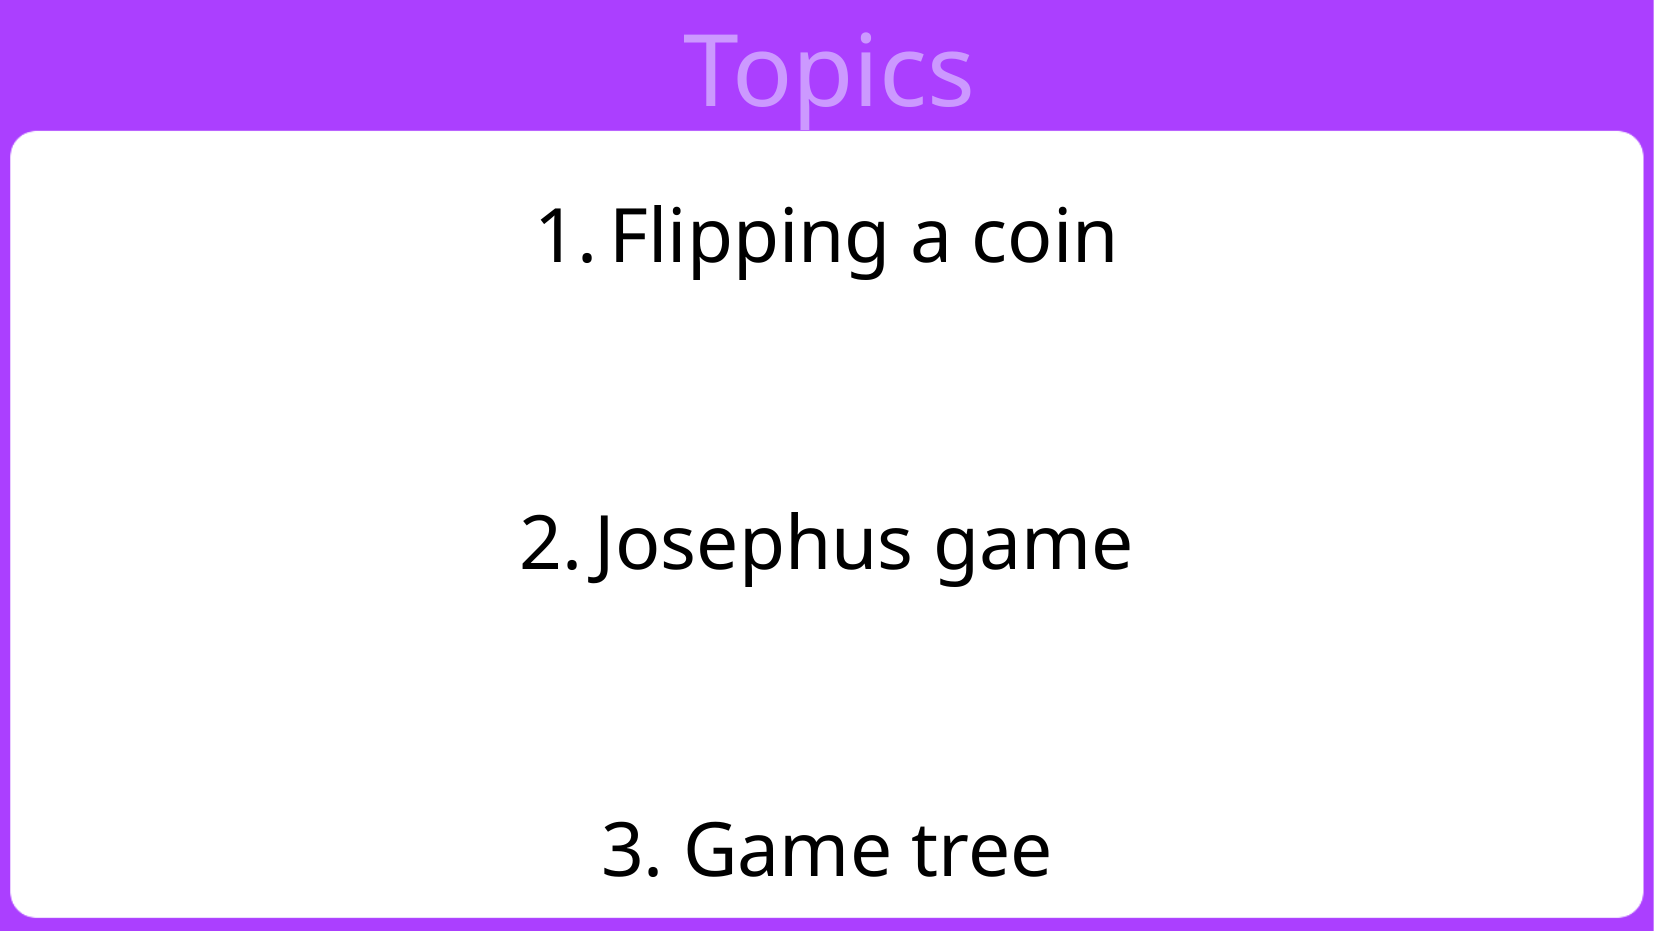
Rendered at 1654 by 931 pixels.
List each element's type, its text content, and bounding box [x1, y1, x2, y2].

title Topics [85, 8, 1574, 126]
text_box 1. Flipping a coin 2. Josephus game 3. Game tree [74, 182, 1580, 879]
picture [0, 0, 1654, 931]
